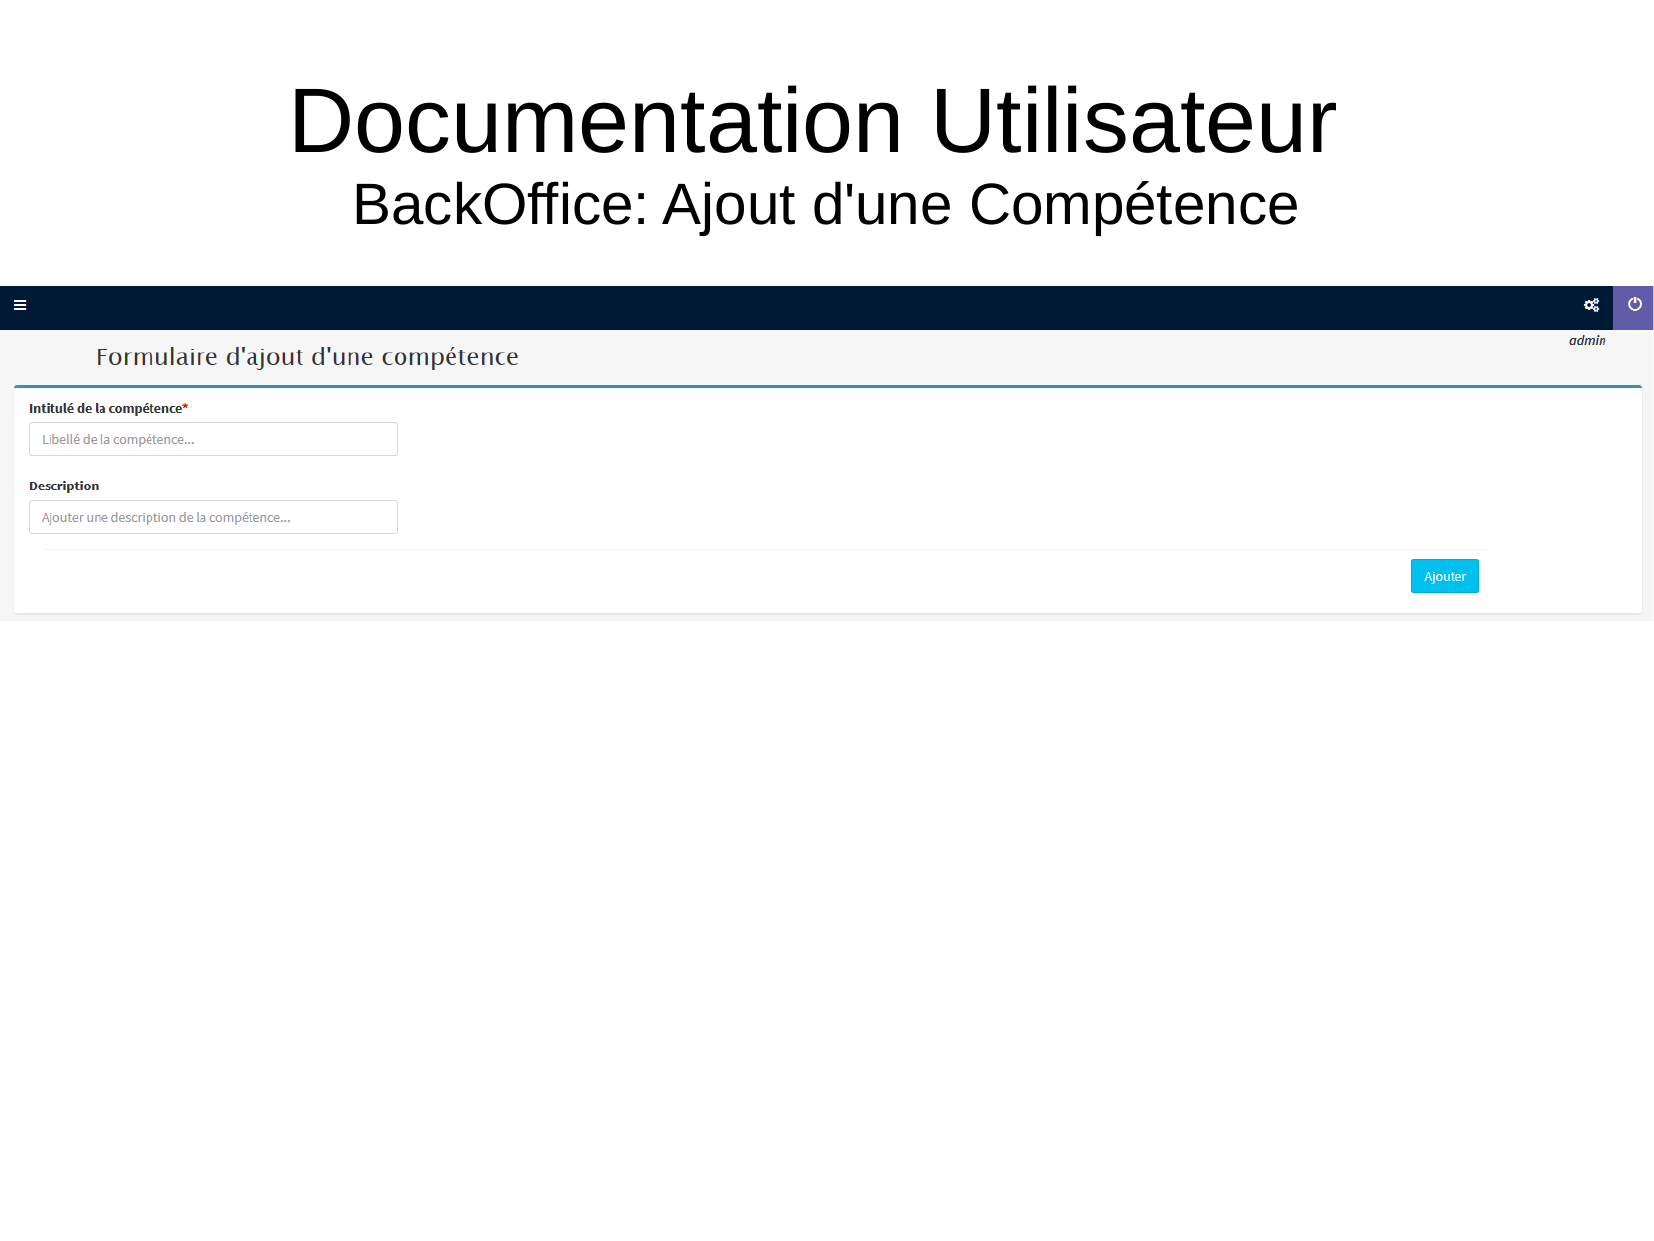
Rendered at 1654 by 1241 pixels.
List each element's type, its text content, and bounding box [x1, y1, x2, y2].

picture [0, 286, 1654, 621]
title Documentation Utilisateur BackOffice: Ajout d'une Compétence [82, 49, 1571, 257]
